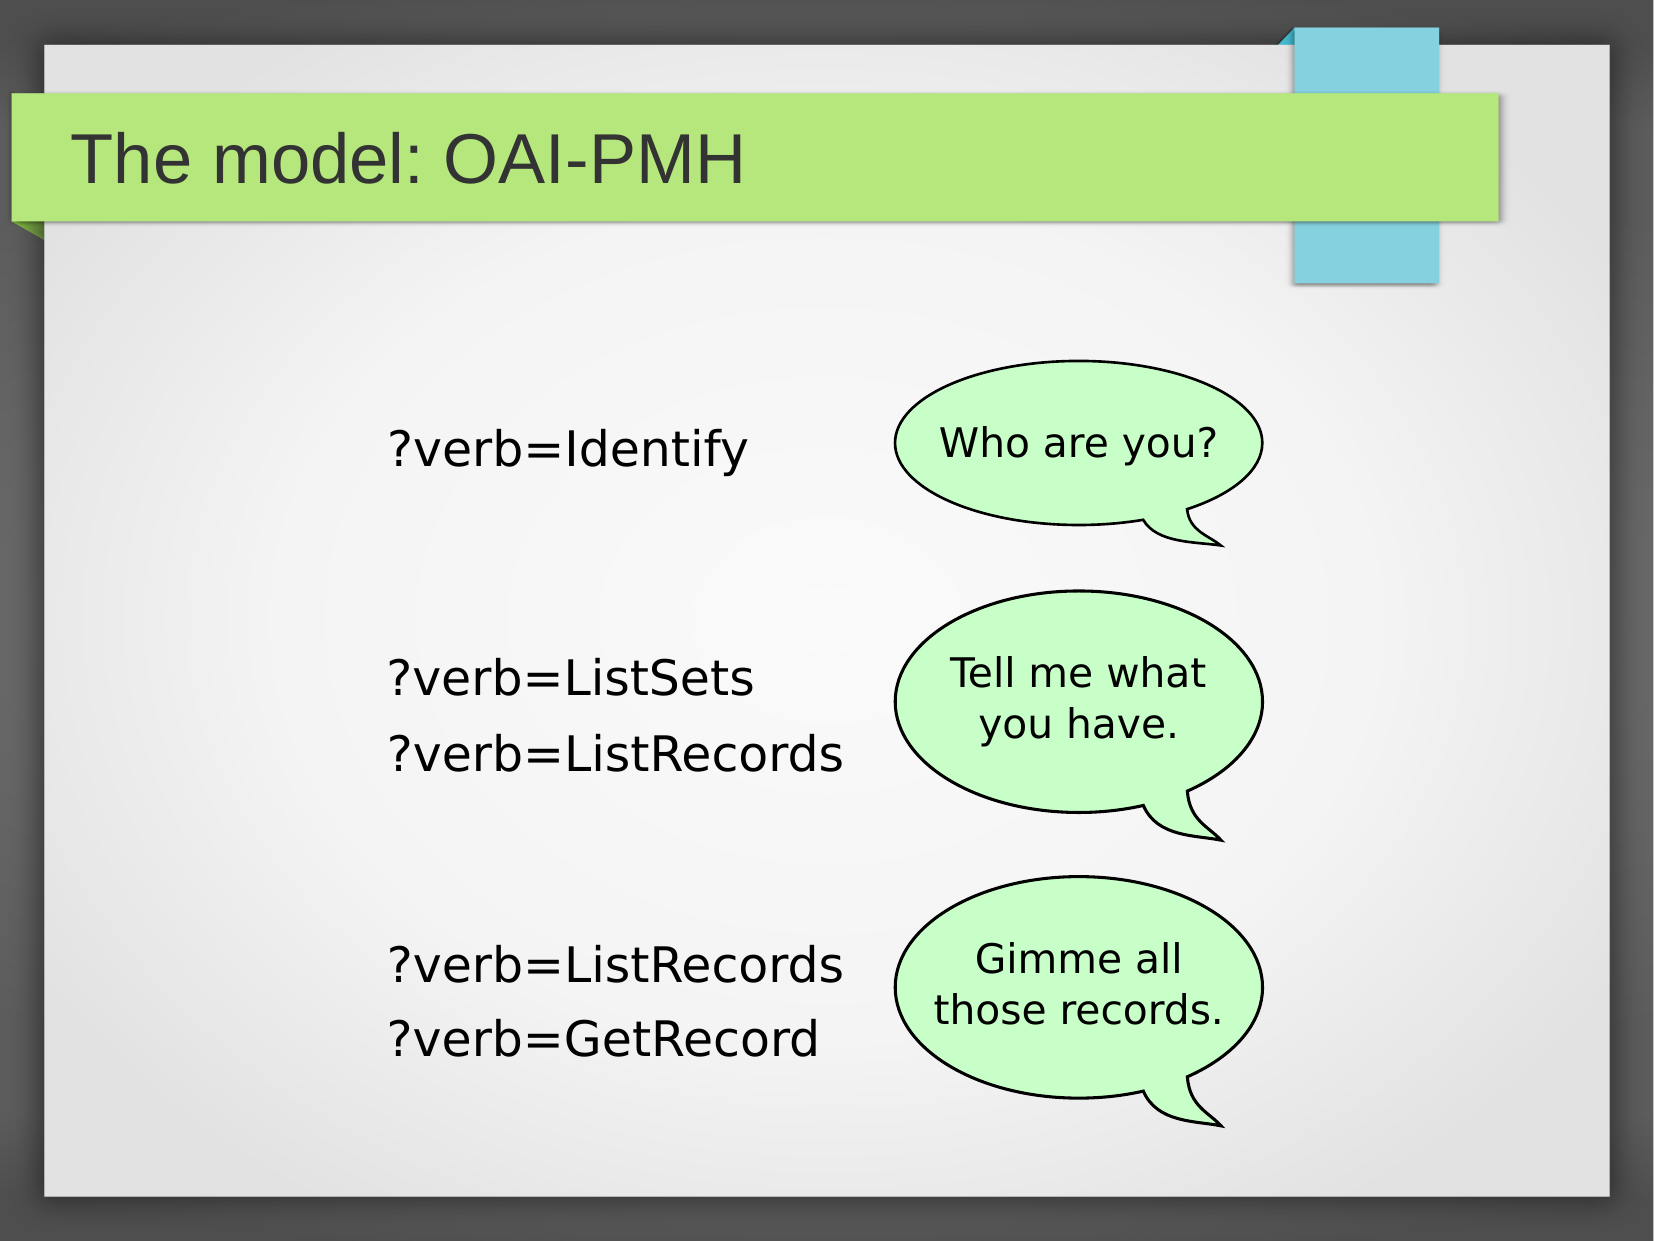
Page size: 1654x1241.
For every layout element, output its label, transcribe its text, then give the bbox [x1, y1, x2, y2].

picture [0, 0, 1654, 1241]
title The model: OAI-PMH [70, 106, 1229, 213]
